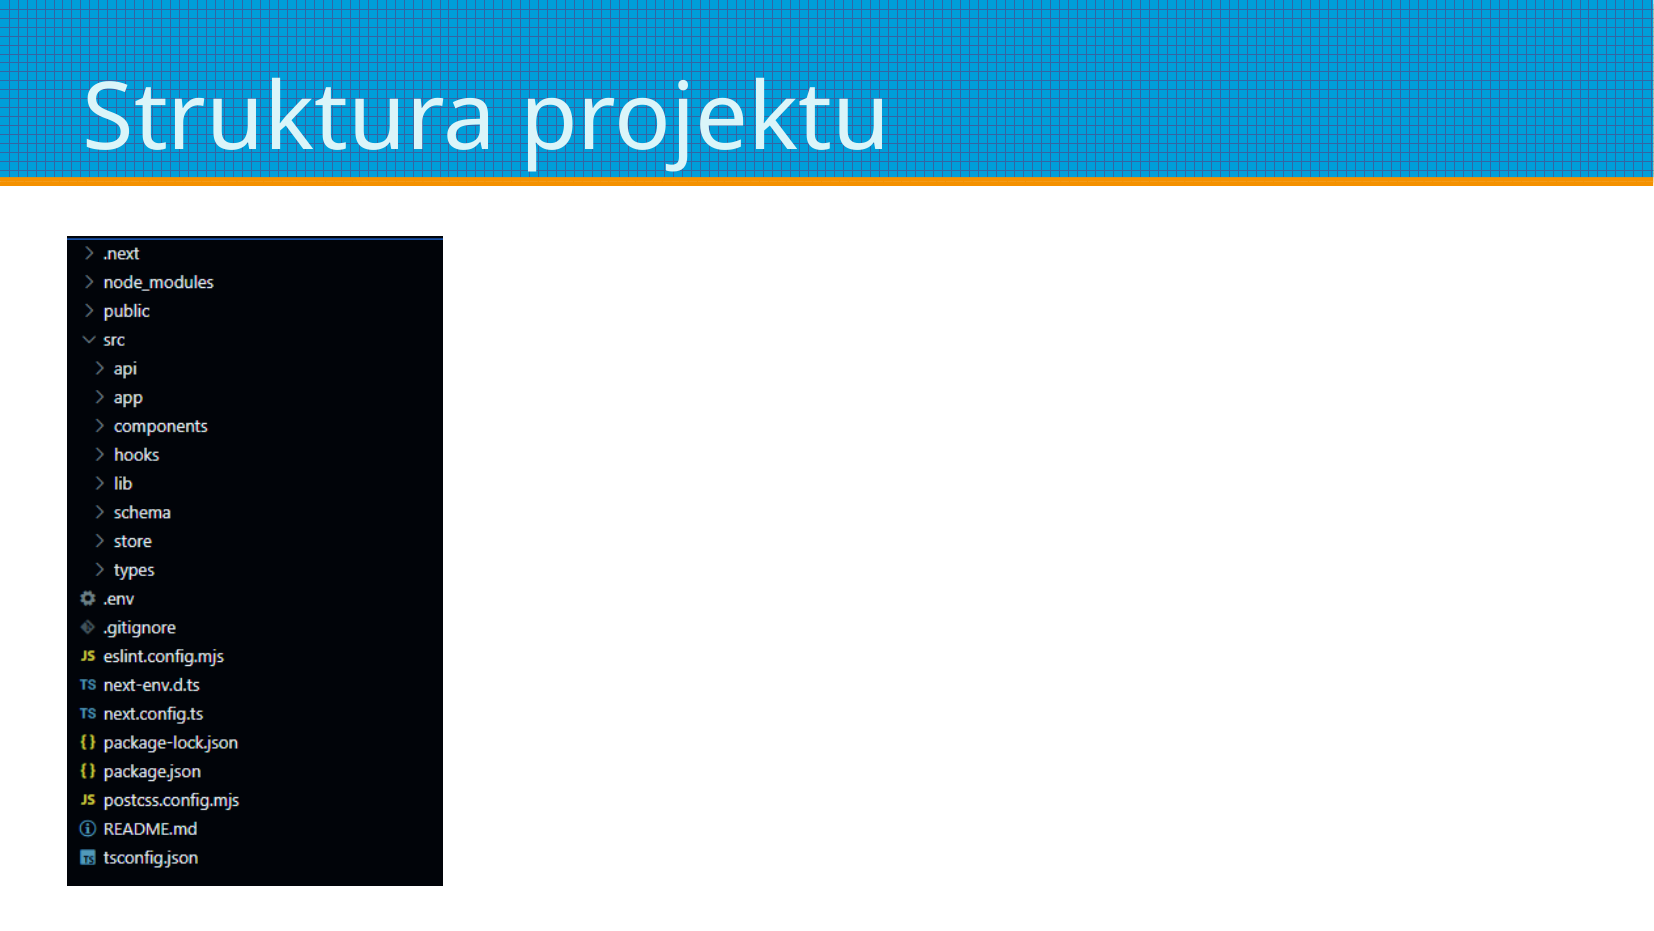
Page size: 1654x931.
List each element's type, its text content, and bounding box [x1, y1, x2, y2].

picture [67, 236, 443, 886]
title Struktura projektu [82, 14, 1571, 178]
